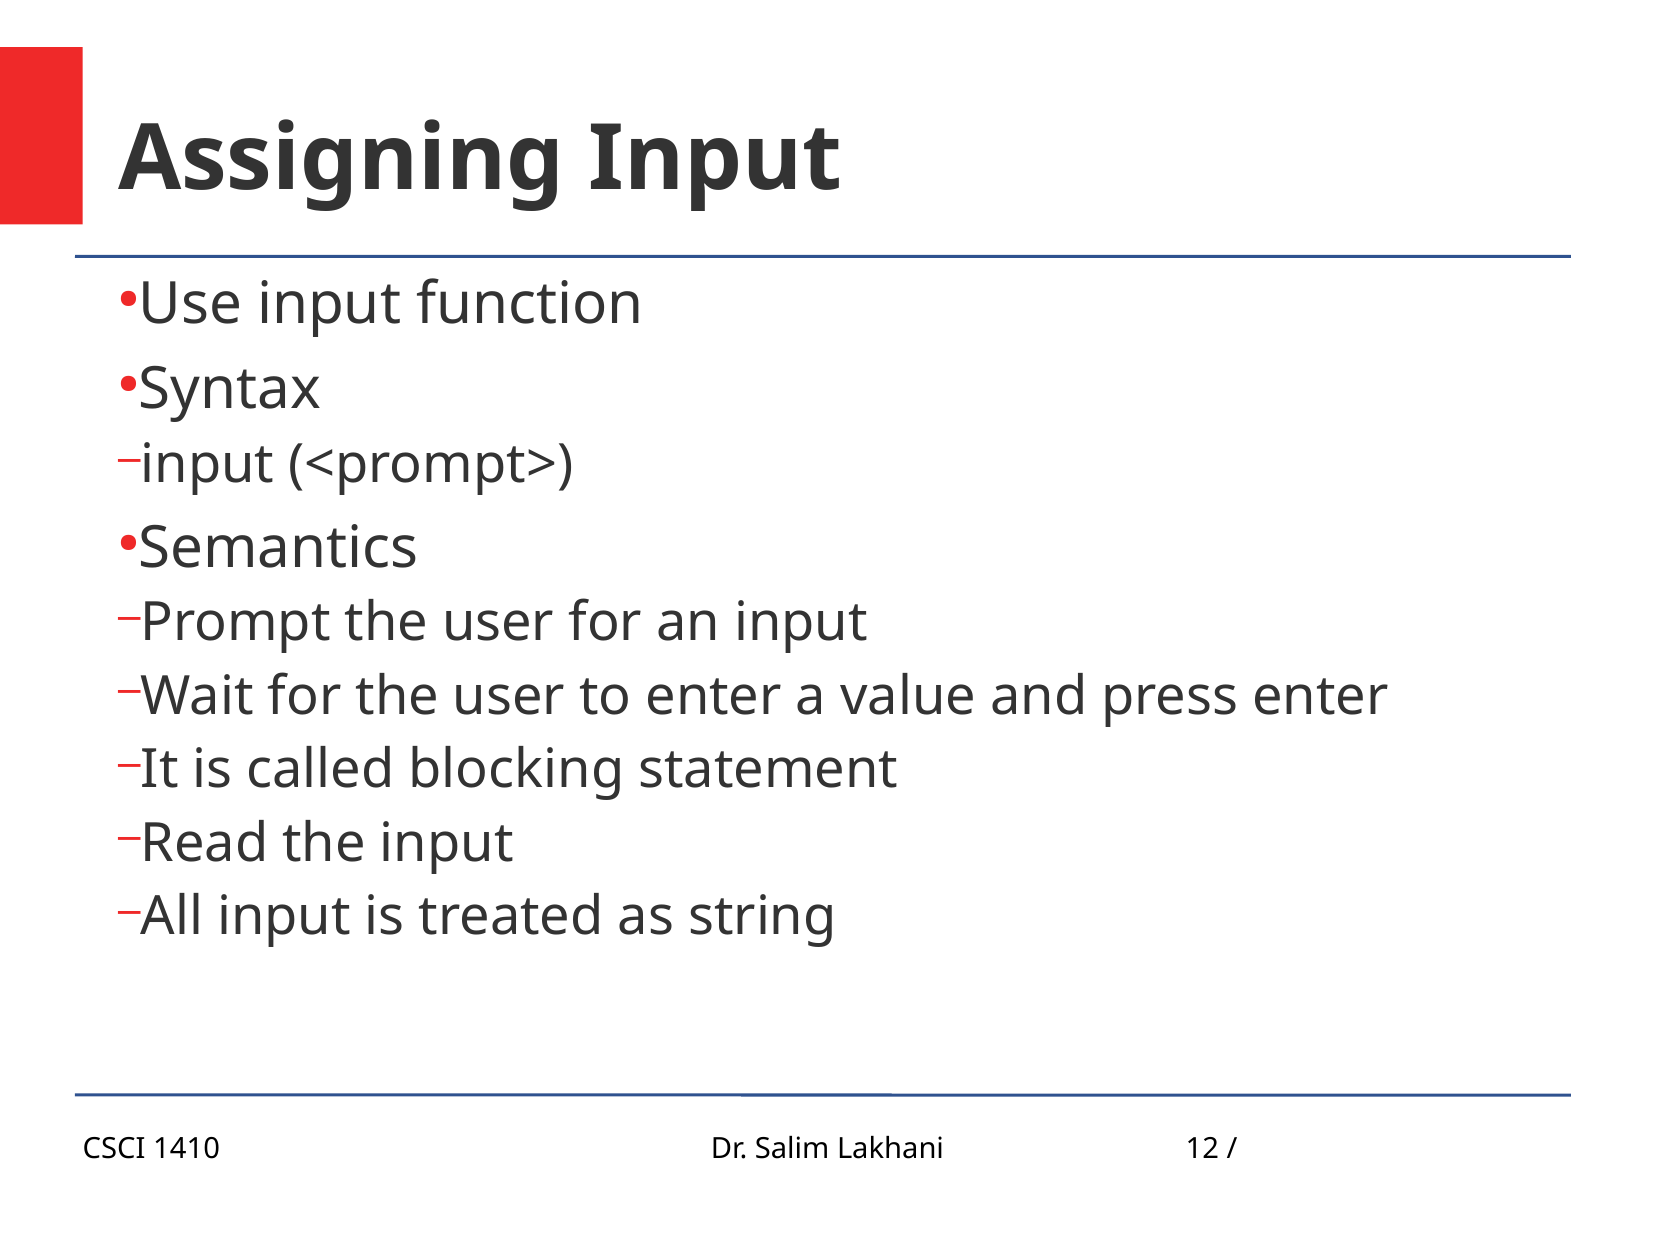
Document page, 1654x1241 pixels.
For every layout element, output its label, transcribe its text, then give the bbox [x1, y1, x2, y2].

text_box / [1185, 1129, 1571, 1216]
text_box CSCI 1410 [82, 1129, 468, 1216]
list Use input function Syntax input (<prompt>) Semantics Prompt the user for an input Wait for the user to enter a value and press enter It is called blocking statement Read the input All input is treated as string [118, 265, 1536, 1081]
text_box Dr. Salim Lakhani [565, 1129, 1090, 1216]
title Assigning Input [118, 49, 1571, 257]
